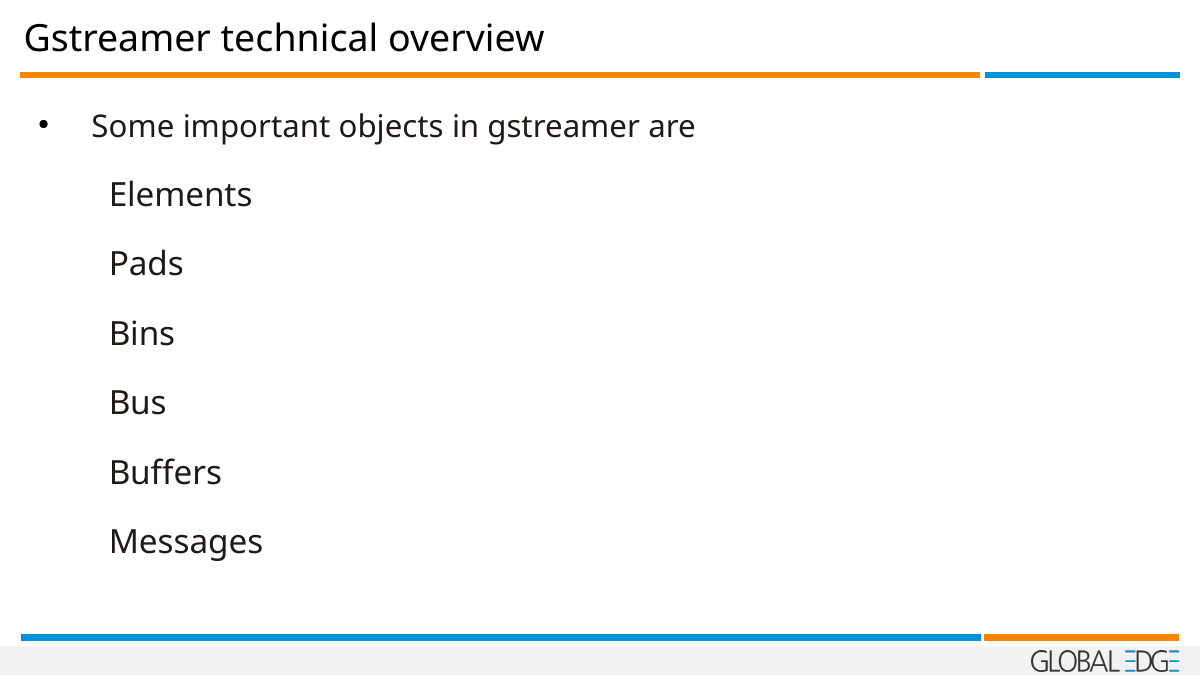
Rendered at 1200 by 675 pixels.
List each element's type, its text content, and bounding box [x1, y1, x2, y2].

list Some important objects in gstreamer are Elements Pads Bins Bus Buffers Messages [20, 106, 1200, 638]
picture [1031, 650, 1179, 672]
title Gstreamer technical overview [12, 9, 1088, 63]
